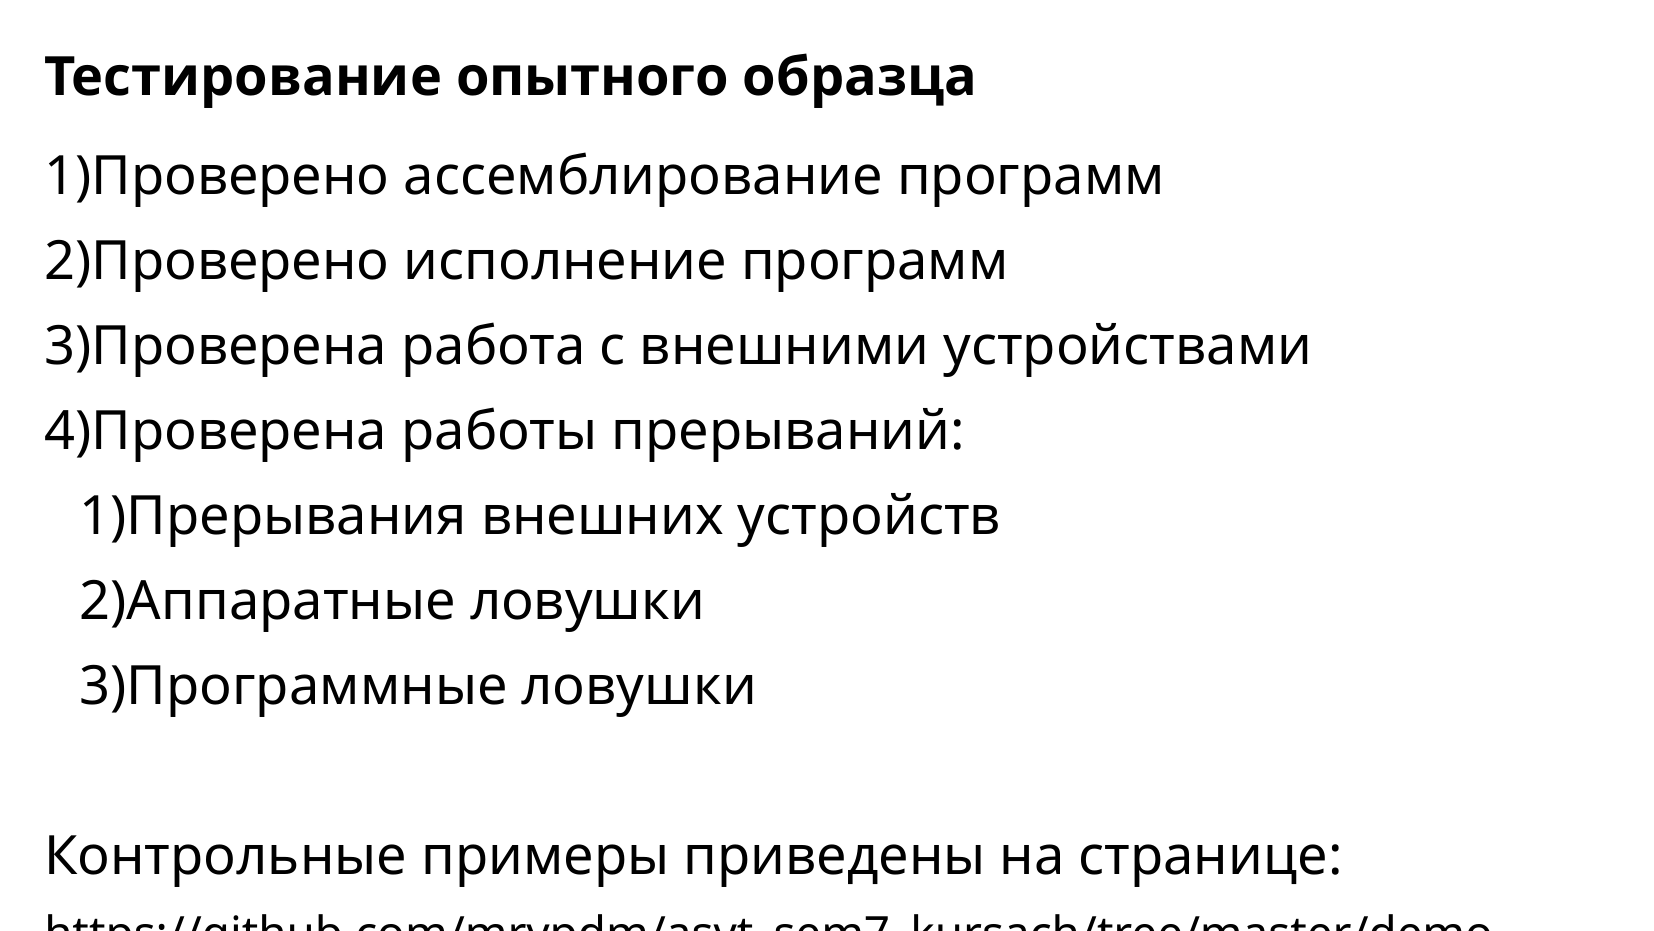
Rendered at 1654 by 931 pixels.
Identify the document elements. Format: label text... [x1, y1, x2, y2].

text_box Тестирование опытного образца [0, 29, 1654, 111]
text_box Проверено ассемблирование программ Проверено исполнение программ Проверена работа с внешними устройствами Проверена работы прерываний: Прерывания внешних устройств Аппаратные ловушки Программные ловушки Контрольные примеры приведены на странице: https://github.com/mrypdm/asvt_sem7_kursach/tree/master/demo [0, 118, 1654, 931]
